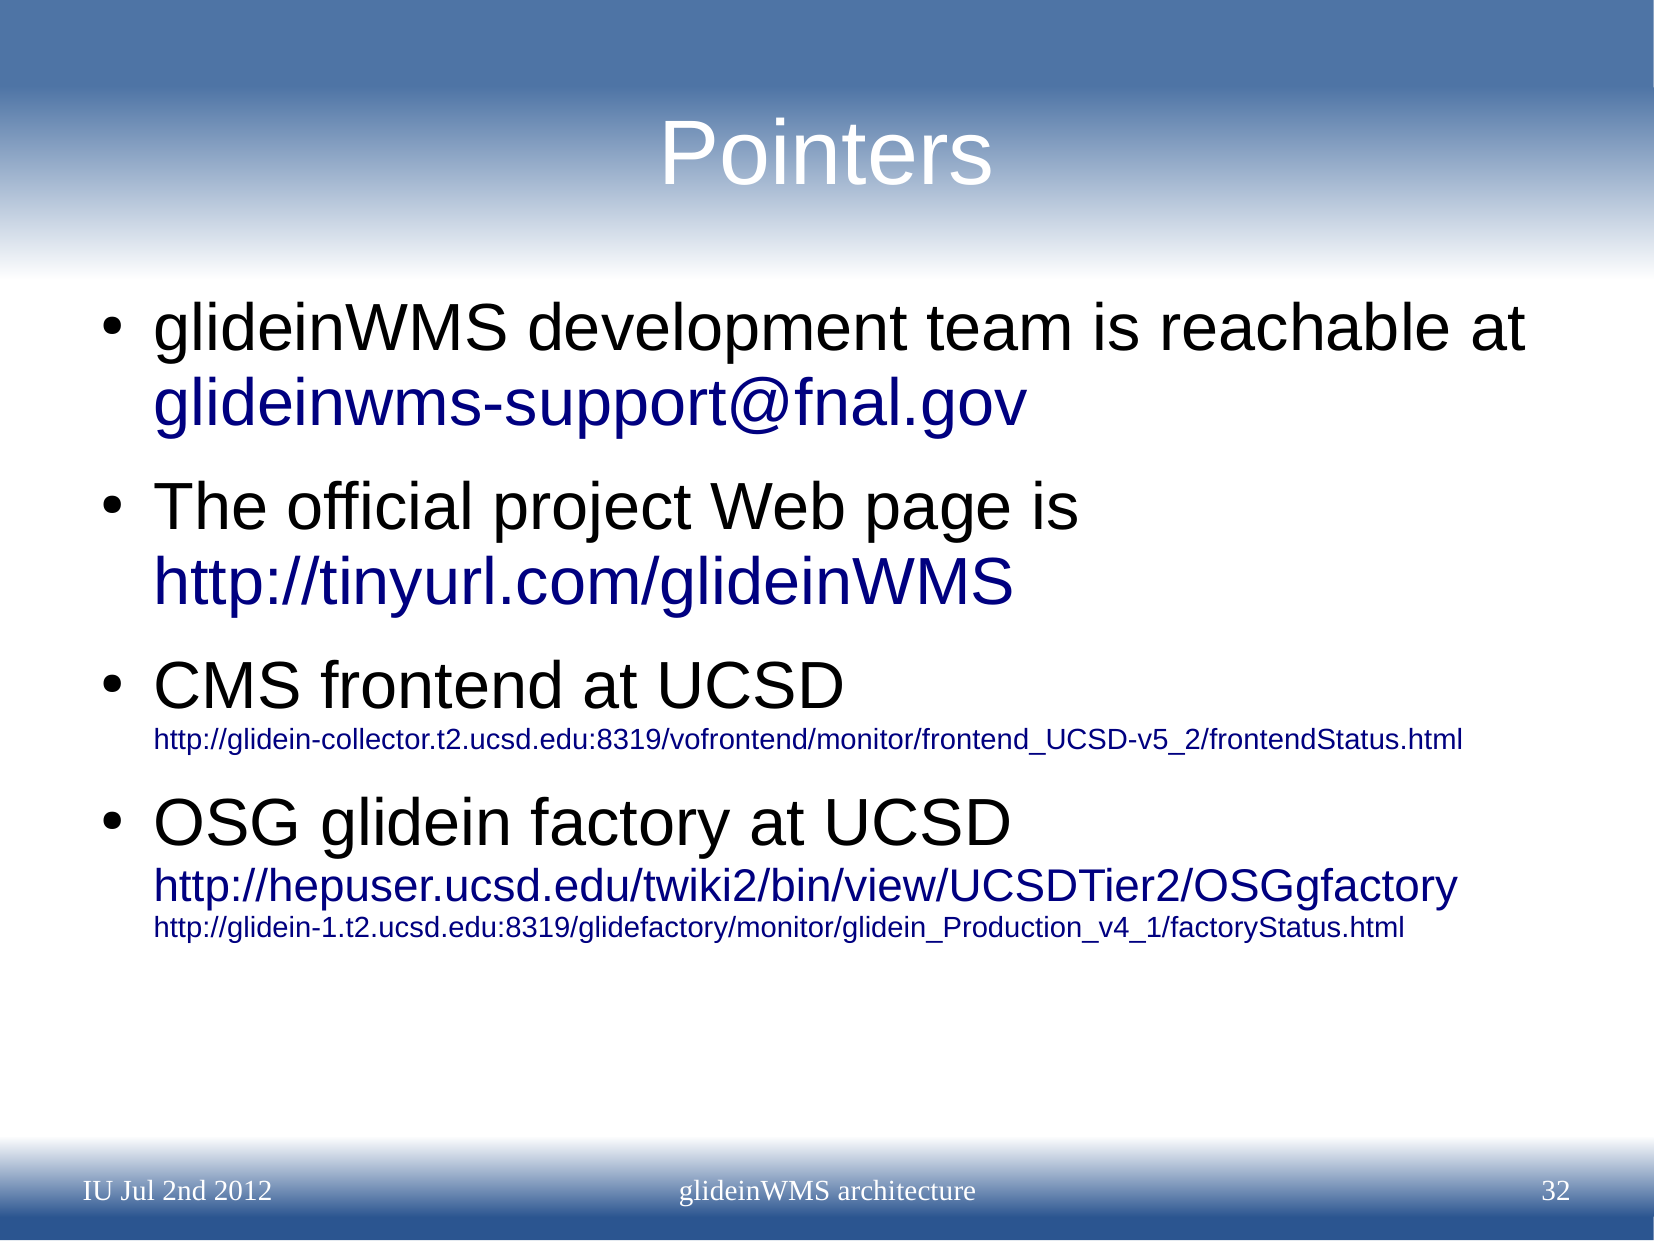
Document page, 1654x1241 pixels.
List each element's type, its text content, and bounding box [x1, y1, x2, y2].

list glideinWMS development team is reachable at glideinwms-support@fnal.gov The official project Web page is http://tinyurl.com/glideinWMS CMS frontend at UCSD http://glidein-collector.t2.ucsd.edu:8319/vofrontend/monitor/frontend_UCSD-v5_2/frontendStatus.html OSG glidein factory at UCSD http://hepuser.ucsd.edu/twiki2/bin/view/UCSDTier2/OSGgfactory http://glidein-1.t2.ucsd.edu:8319/glidefactory/monitor/glidein_Production_v4_1/factoryStatus.html [82, 290, 1571, 1109]
title Pointers [82, 56, 1571, 250]
